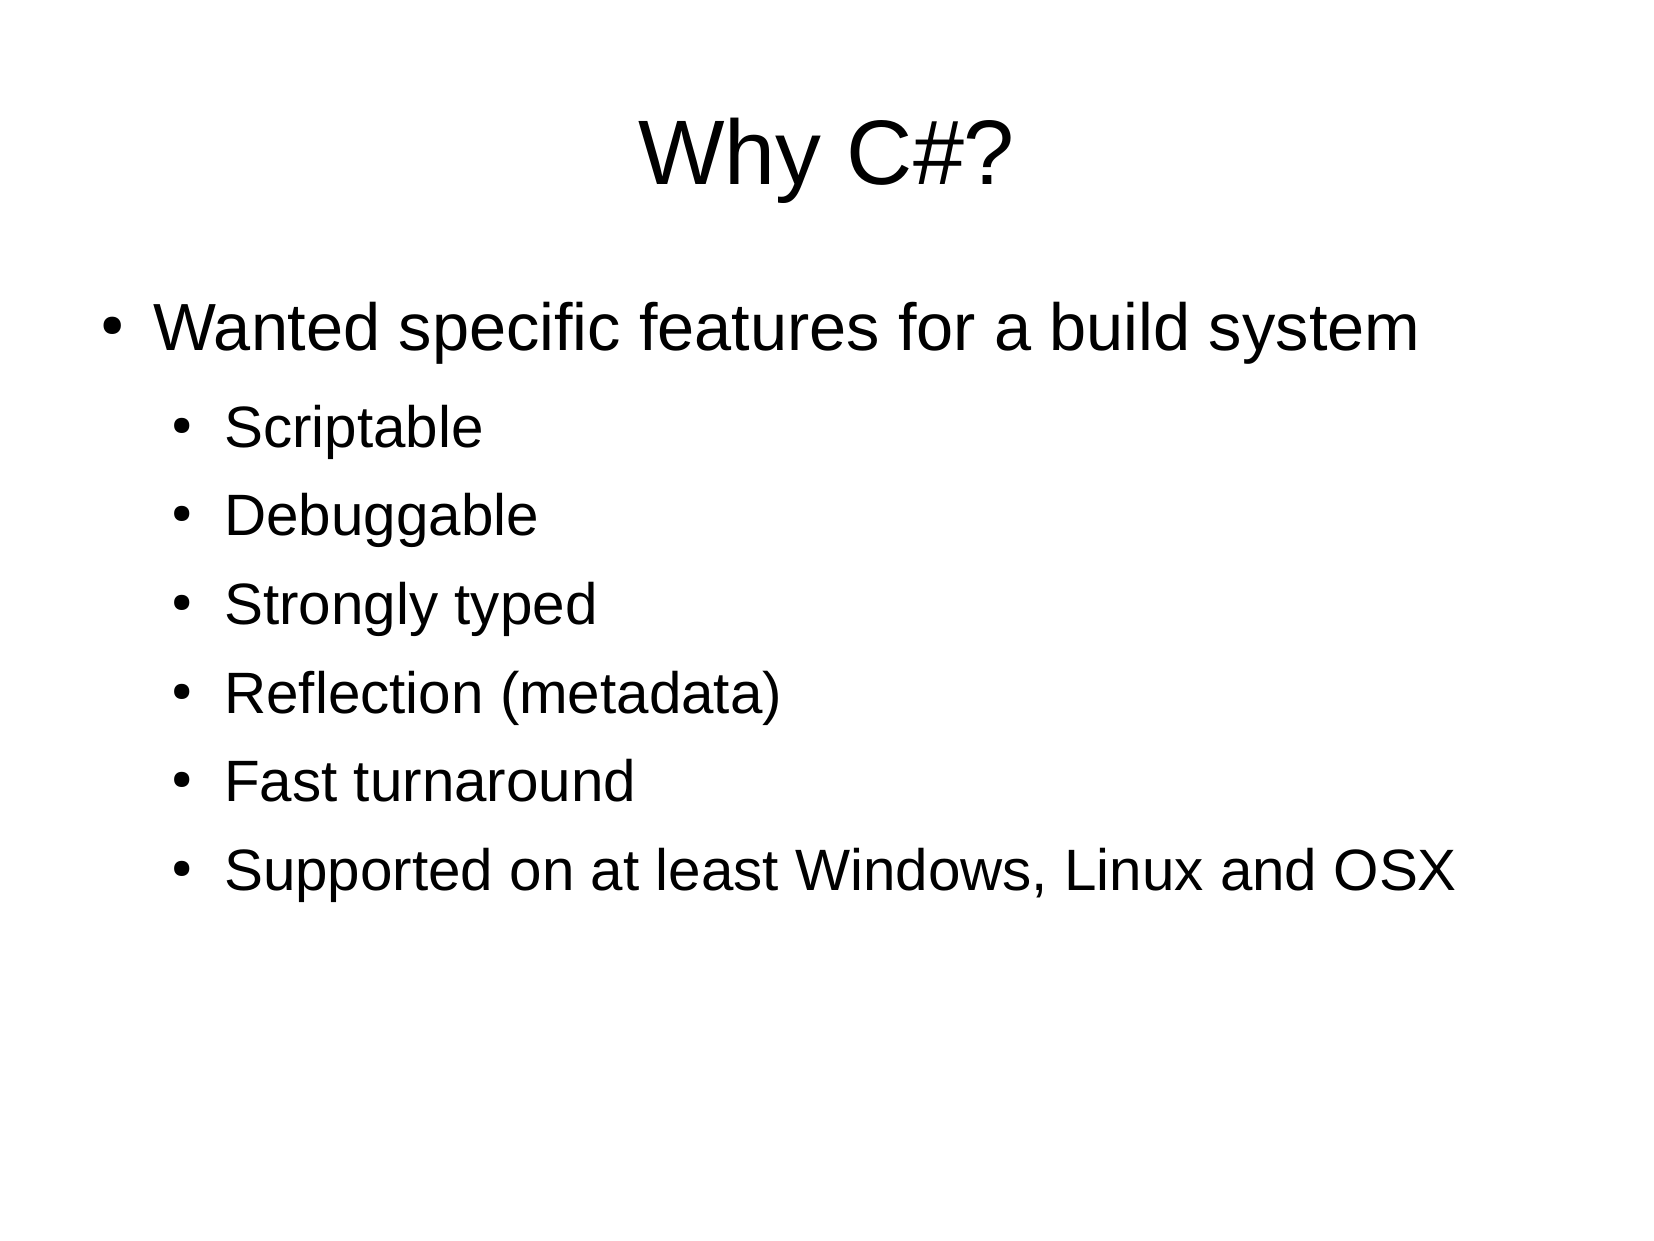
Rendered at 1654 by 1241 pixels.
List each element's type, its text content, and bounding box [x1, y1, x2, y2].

list Wanted specific features for a build system Scriptable Debuggable Strongly typed Reflection (metadata) Fast turnaround Supported on at least Windows, Linux and OSX [82, 290, 1571, 1109]
title Why C#? [82, 49, 1571, 257]
